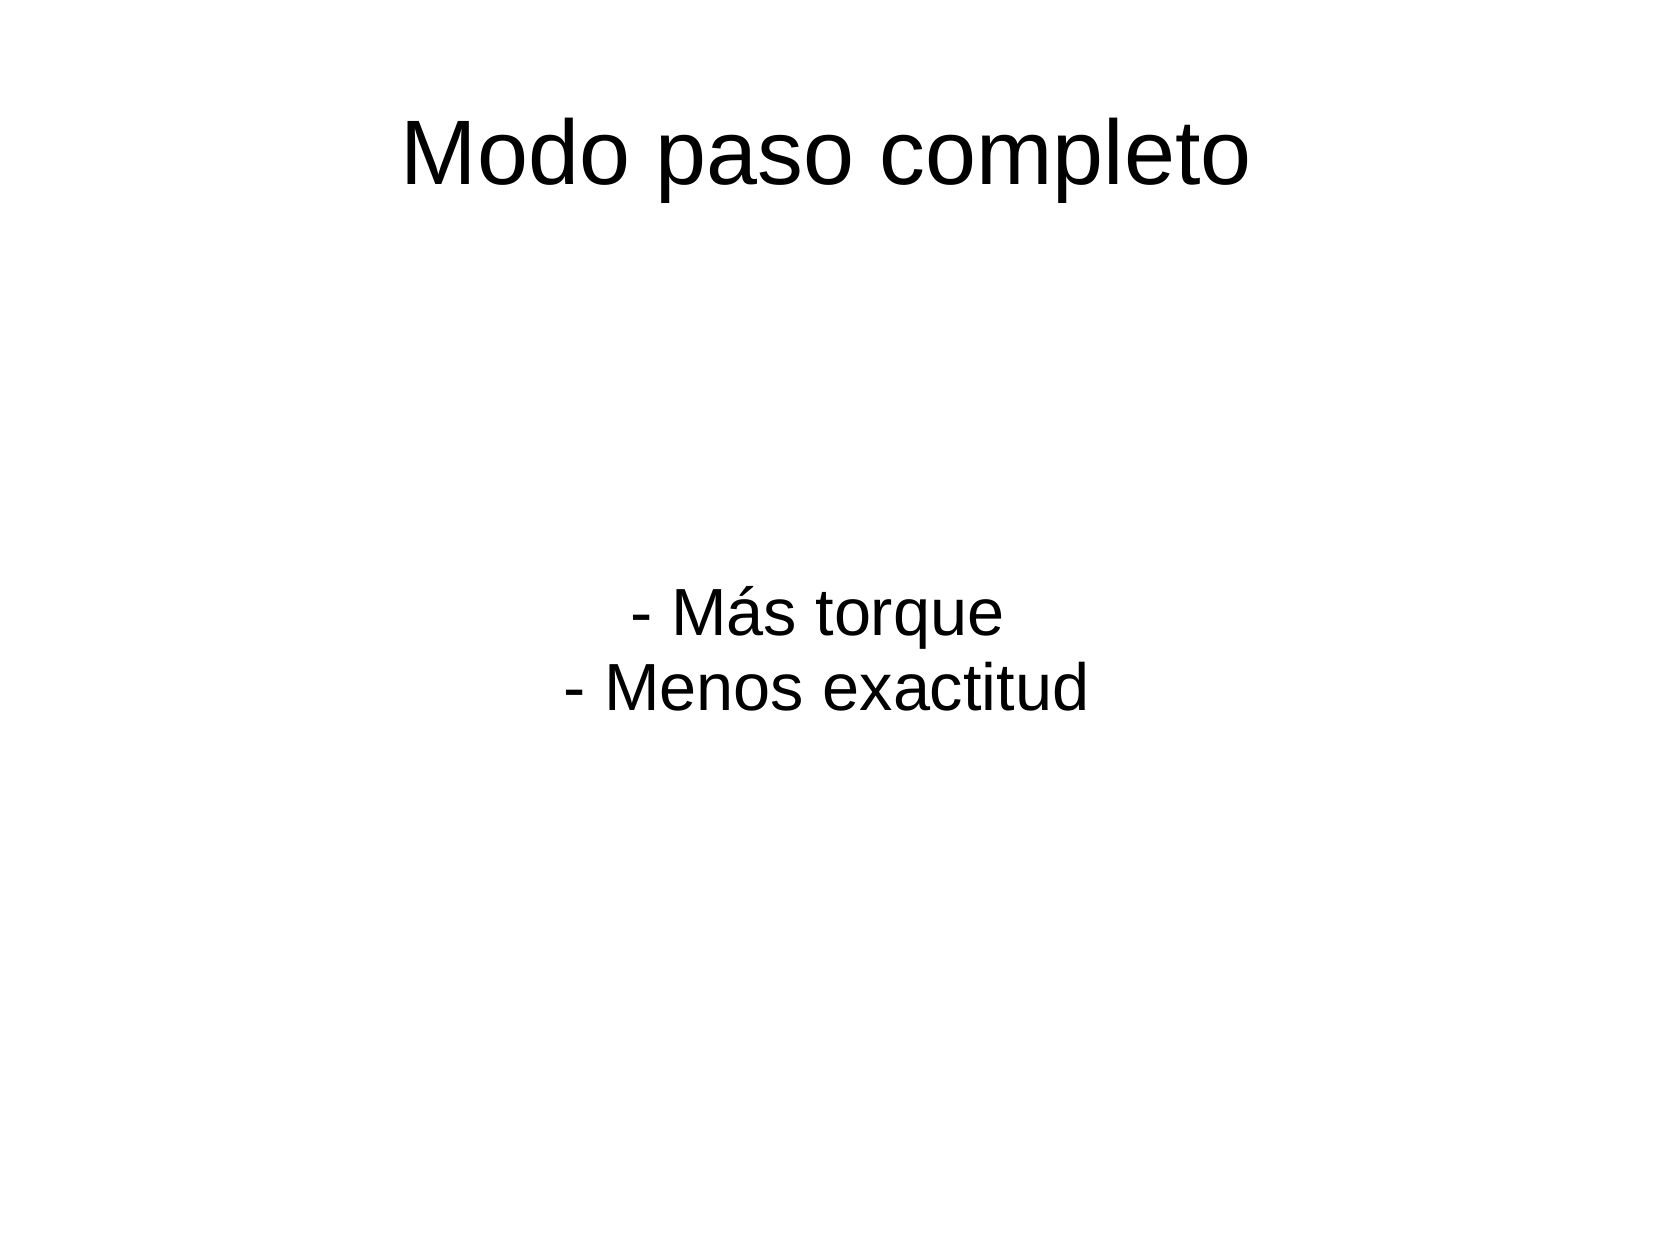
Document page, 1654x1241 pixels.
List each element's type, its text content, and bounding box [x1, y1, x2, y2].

subtitle - Más torque - Menos exactitud [82, 290, 1571, 1010]
title Modo paso completo [82, 49, 1571, 257]
